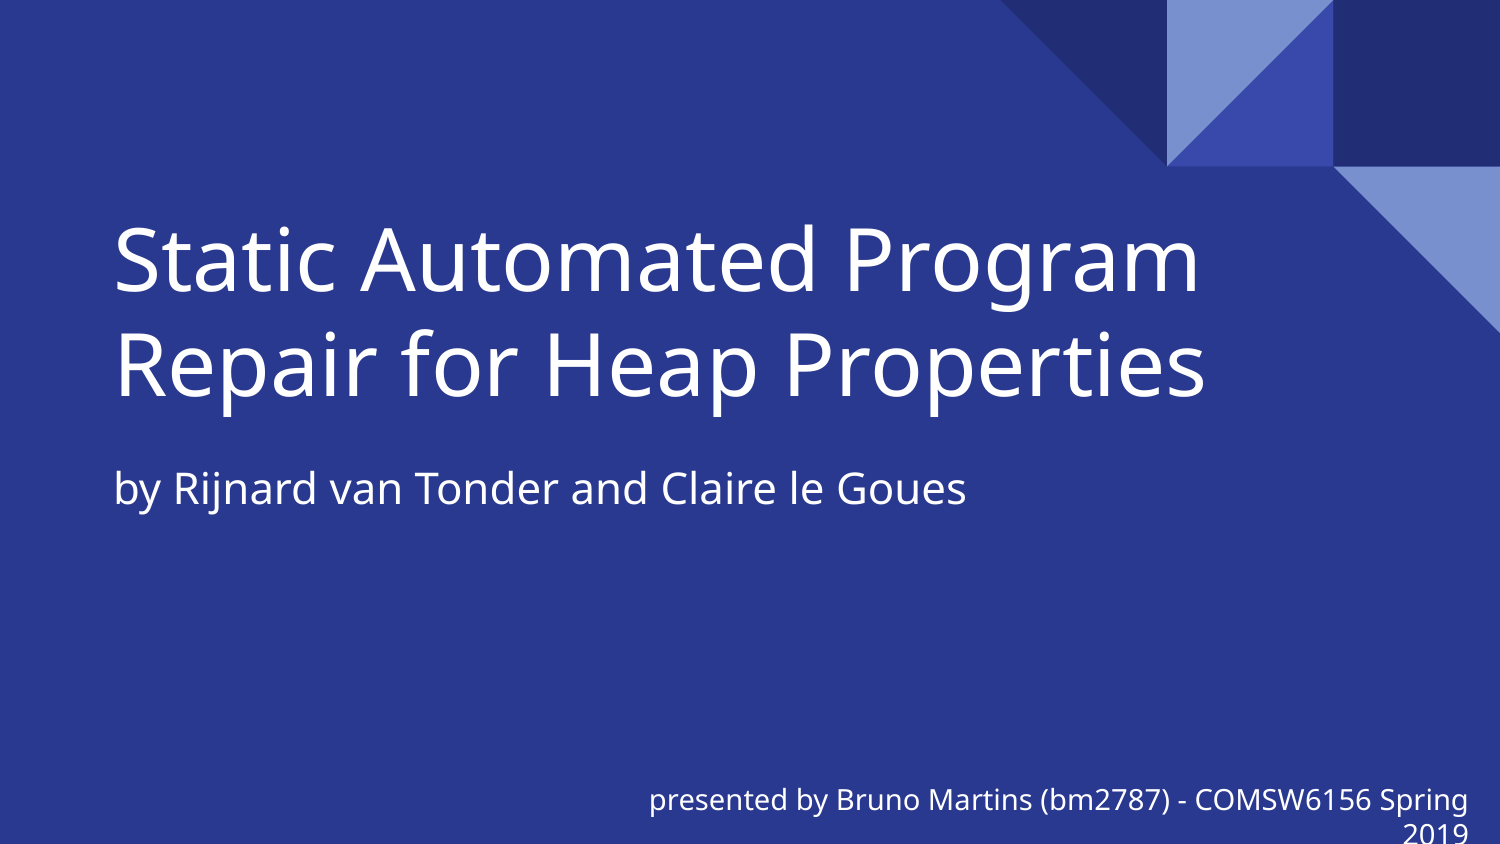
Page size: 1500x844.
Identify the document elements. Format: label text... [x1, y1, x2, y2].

title Static Automated Program Repair for Heap Properties [98, 291, 1447, 429]
subtitle by Rijnard van Tonder and Claire le Goues [98, 445, 1447, 517]
subtitle presented by Bruno Martins (bm2787) - COMSW6156 Spring 2019 [598, 766, 1485, 823]
